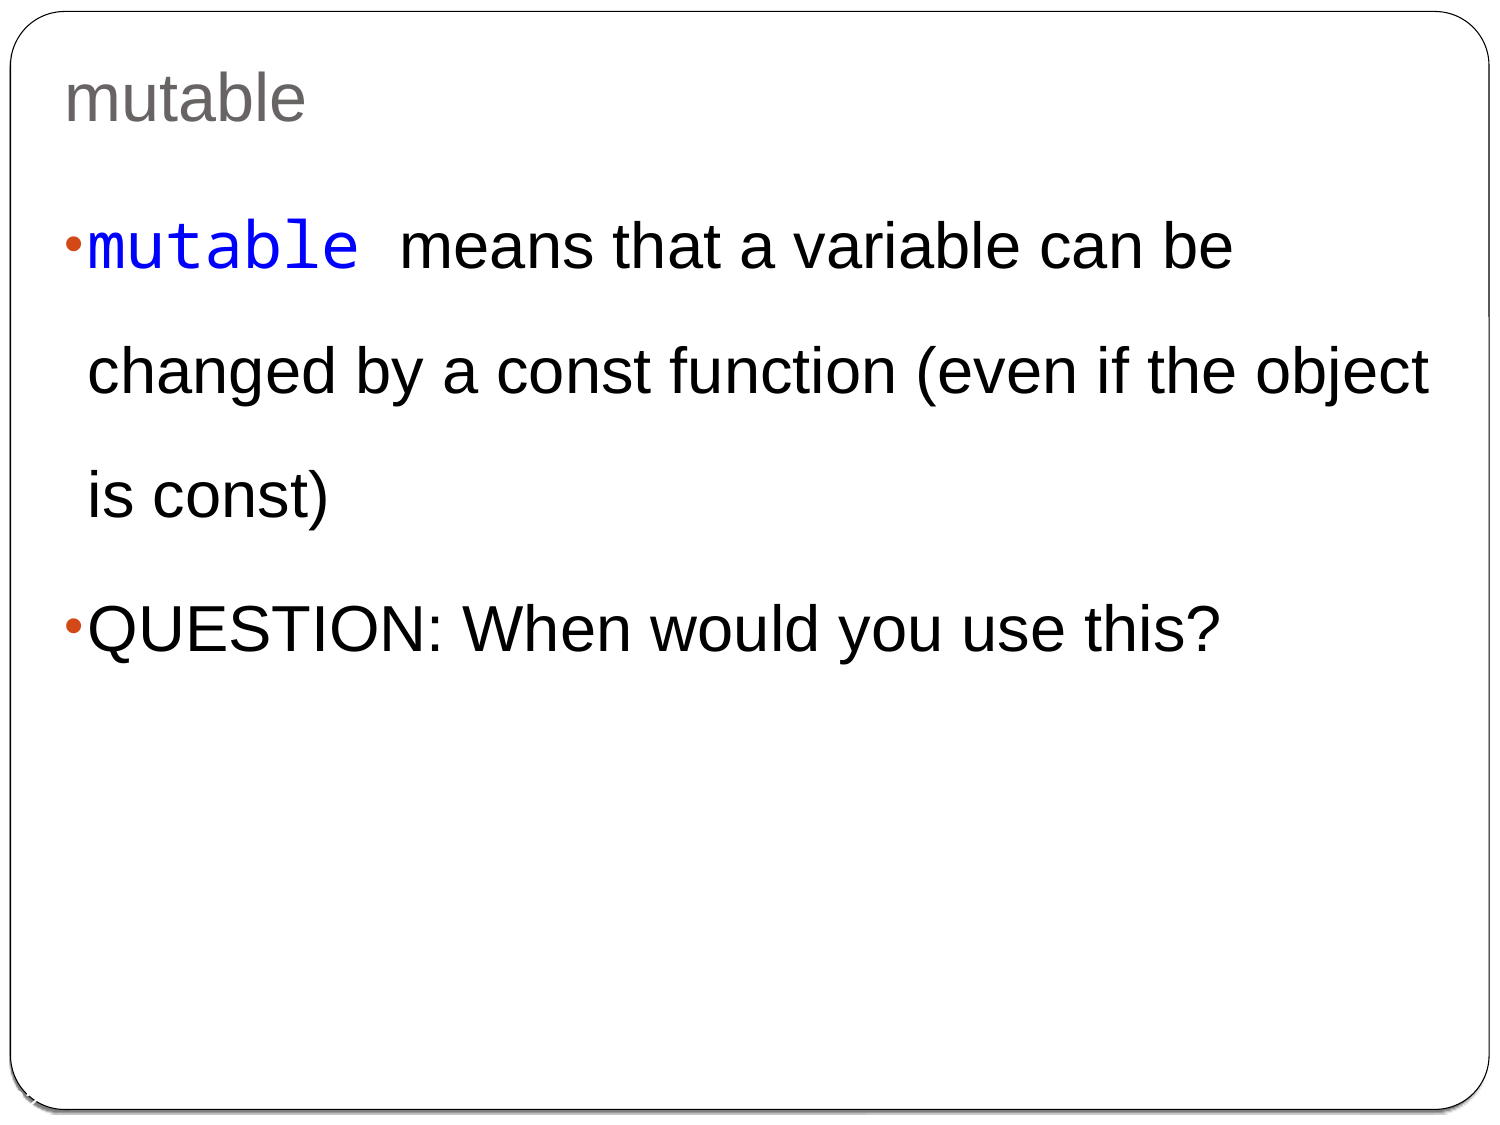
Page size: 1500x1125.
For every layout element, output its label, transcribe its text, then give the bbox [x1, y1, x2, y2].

title mutable [50, 45, 1450, 149]
slide_number <number> [0, 1074, 50, 1125]
list mutable means that a variable can be changed by a const function (even if the object is const) QUESTION: When would you use this? [50, 149, 1450, 676]
